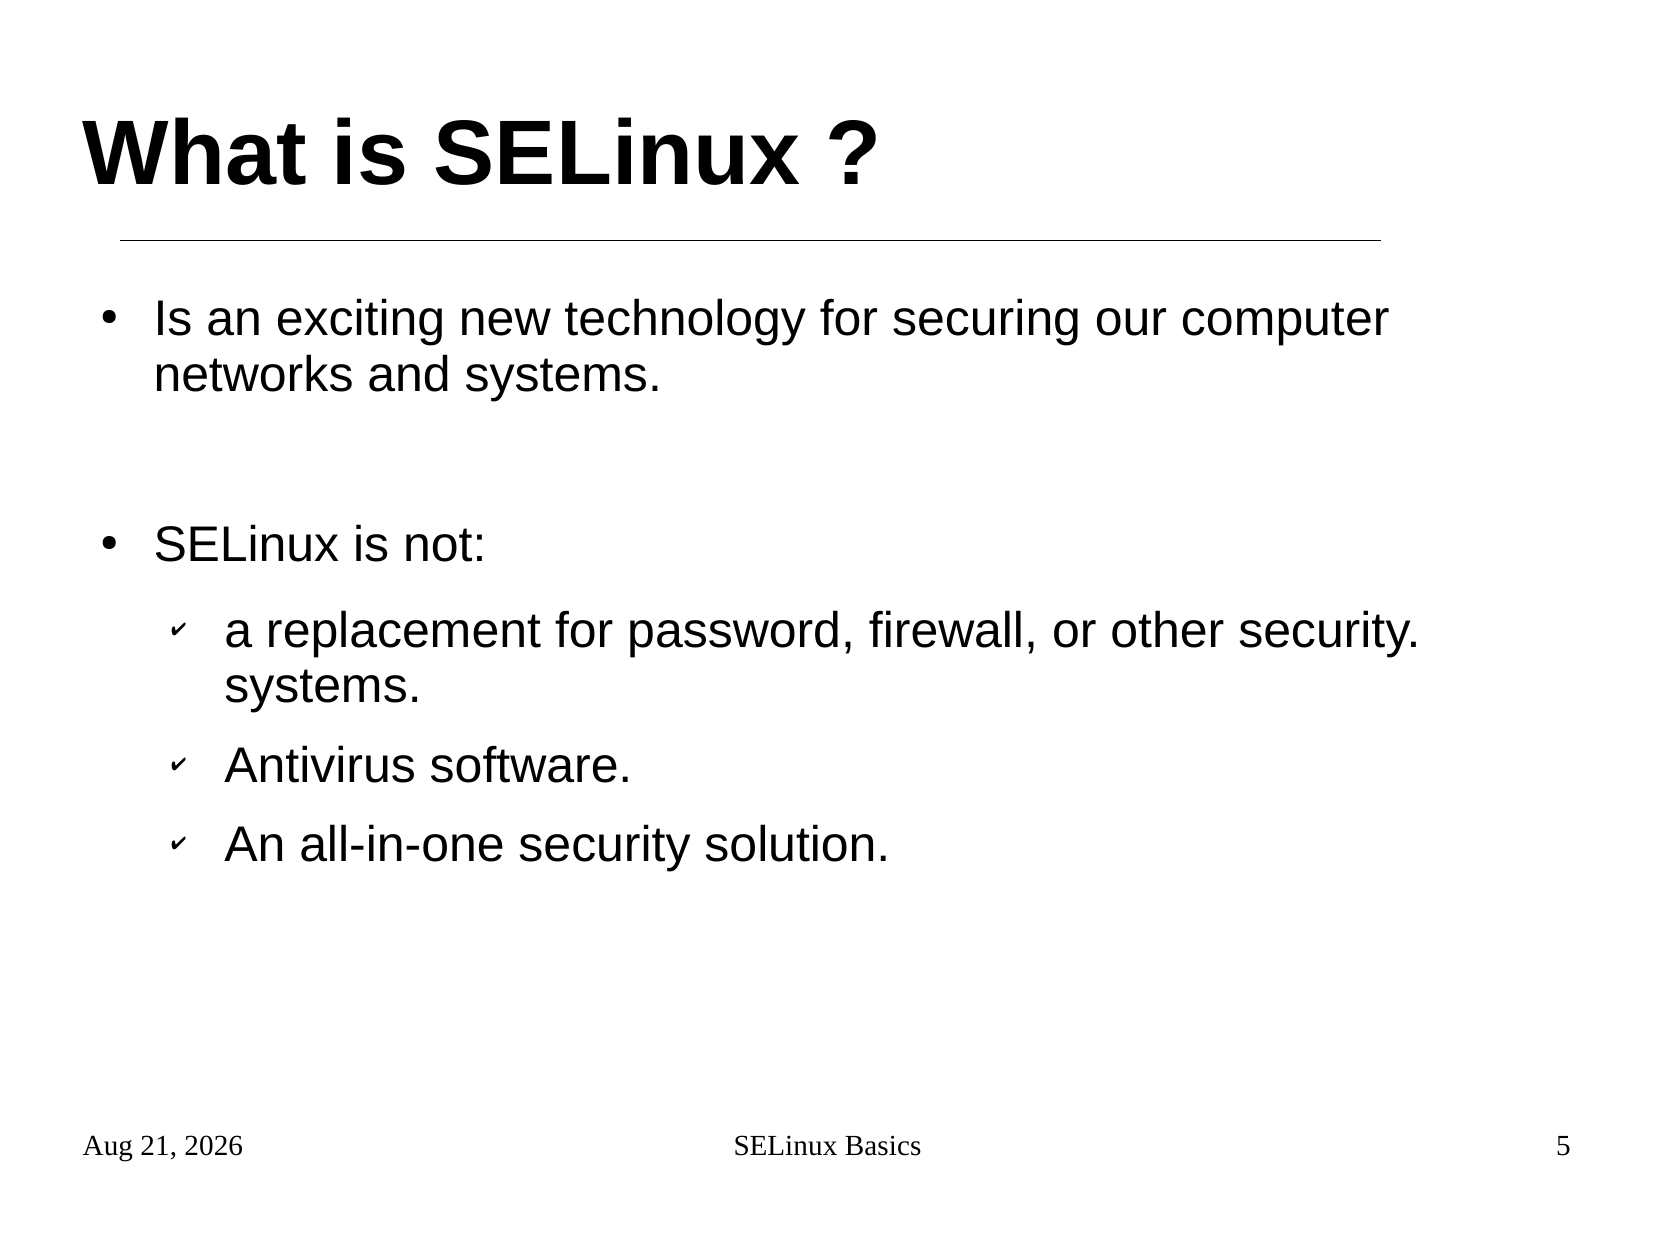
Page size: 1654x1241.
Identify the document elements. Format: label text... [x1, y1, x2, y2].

list Is an exciting new technology for securing our computer networks and systems. SELinux is not: a replacement for password, firewall, or other security. systems. Antivirus software. An all-in-one security solution. [82, 290, 1571, 1010]
title What is SELinux ? [82, 49, 1571, 257]
